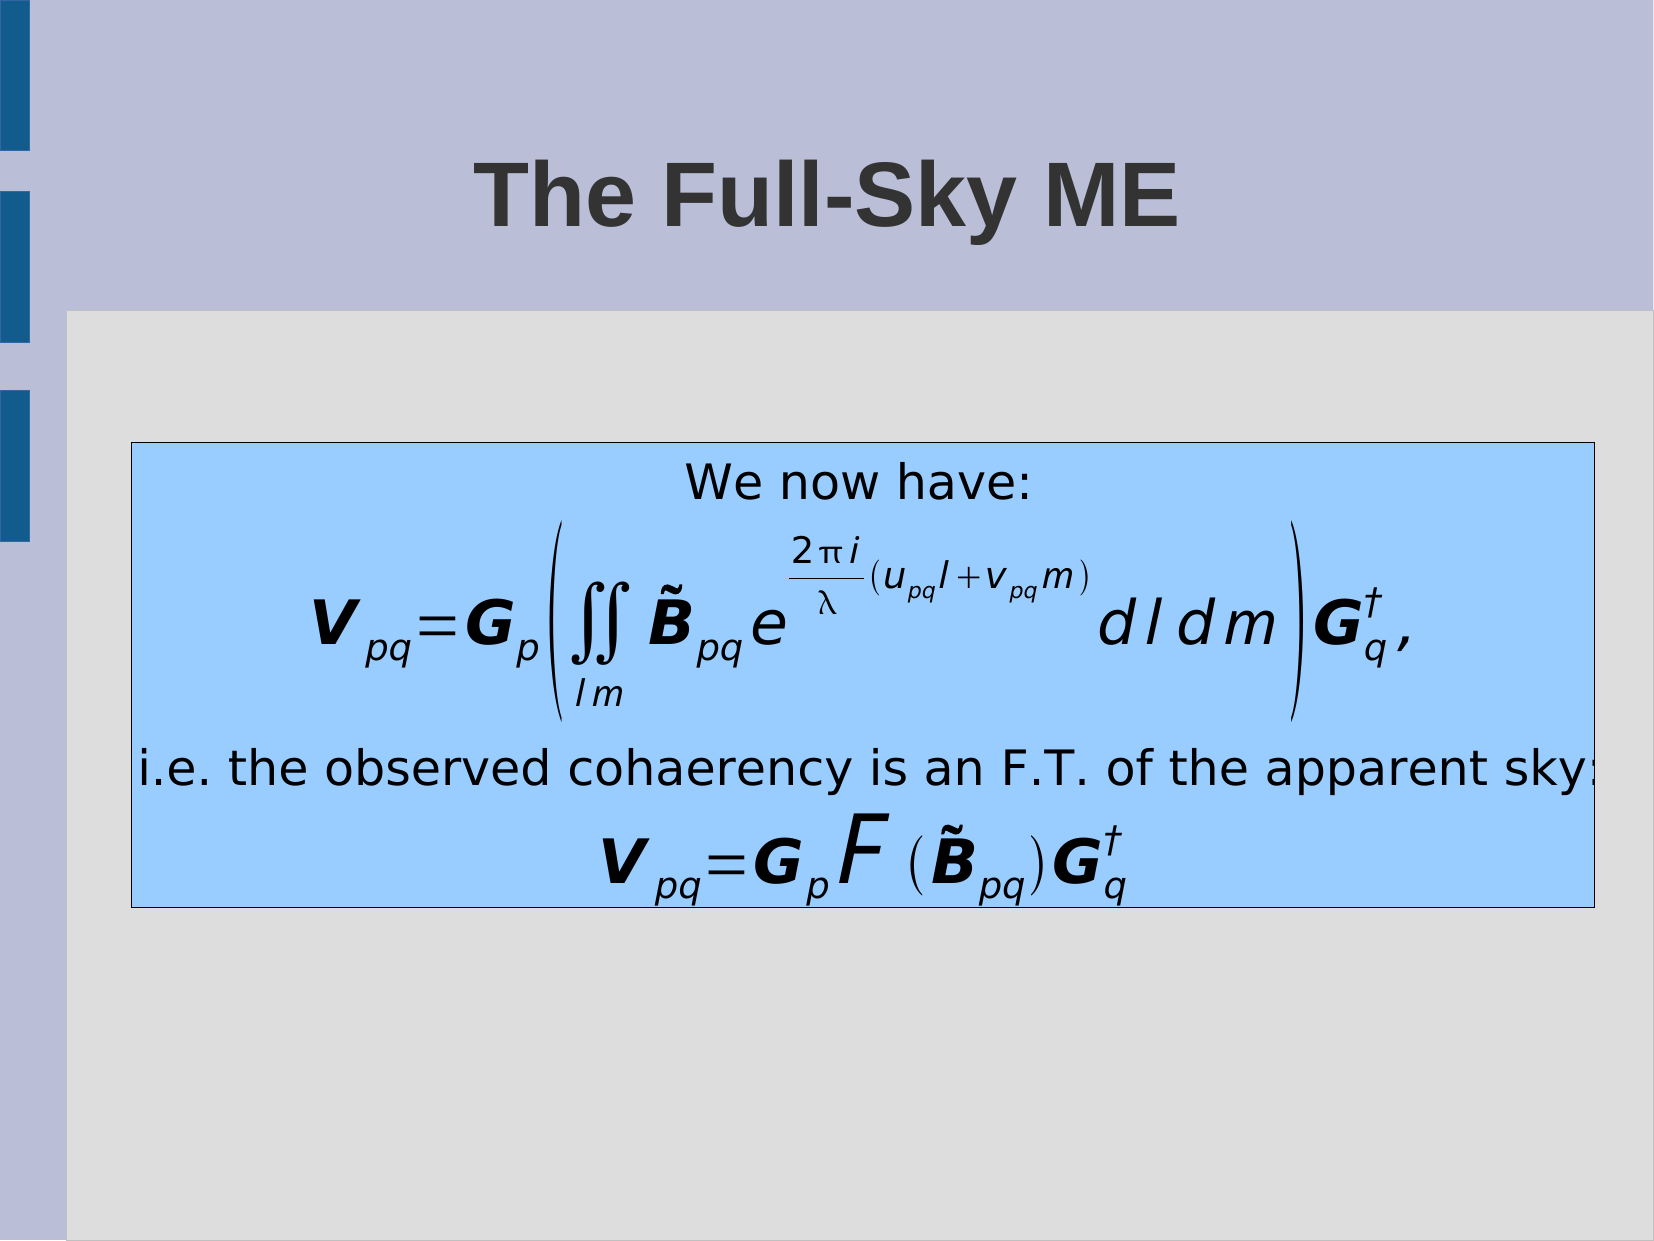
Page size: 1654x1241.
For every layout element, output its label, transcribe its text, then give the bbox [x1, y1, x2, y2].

title The Full-Sky ME [121, 91, 1534, 299]
chart [131, 442, 1595, 908]
